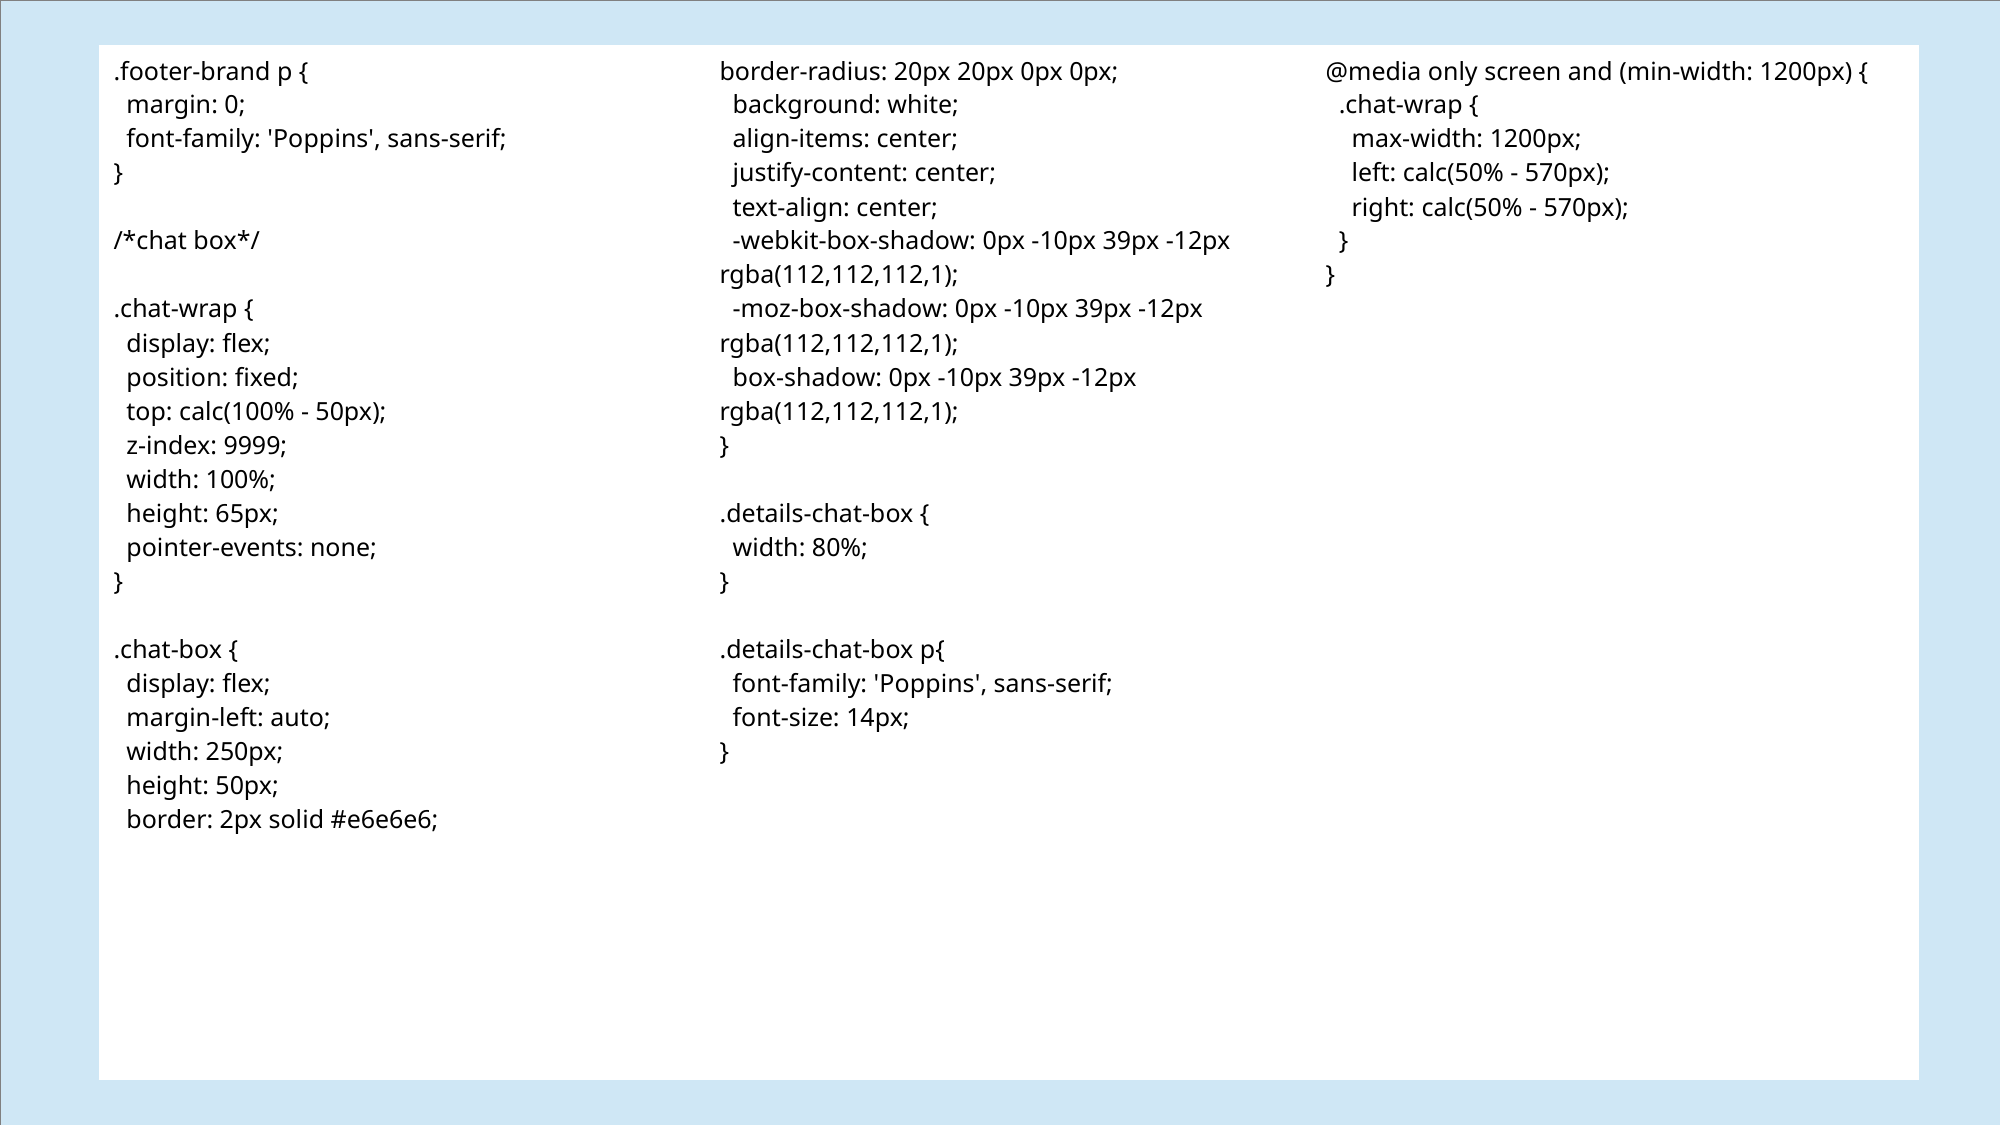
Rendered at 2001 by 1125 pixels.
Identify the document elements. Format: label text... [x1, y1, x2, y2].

table_header @media only screen and (min-width: 1200px) { .chat-wrap { max-width: 1200px; left: calc(50% - 570px); right: calc(50% - 570px); } } [1312, 46, 1918, 1079]
text_box [0, 0, 2000, 1125]
table_header .footer-brand p { margin: 0; font-family: 'Poppins', sans-serif; } /*chat box*/ .chat-wrap { display: flex; position: fixed; top: calc(100% - 50px); z-index: 9999; width: 100%; height: 65px; pointer-events: none; } .chat-box { display: flex; margin-left: auto; width: 250px; height: 50px; border: 2px solid #e6e6e6; [100, 46, 705, 1079]
table_header border-radius: 20px 20px 0px 0px; background: white; align-items: center; justify-content: center; text-align: center; -webkit-box-shadow: 0px -10px 39px -12px rgba(112,112,112,1); -moz-box-shadow: 0px -10px 39px -12px rgba(112,112,112,1); box-shadow: 0px -10px 39px -12px rgba(112,112,112,1); } .details-chat-box { width: 80%; } .details-chat-box p{ font-family: 'Poppins', sans-serif; font-size: 14px; } [706, 46, 1311, 1079]
